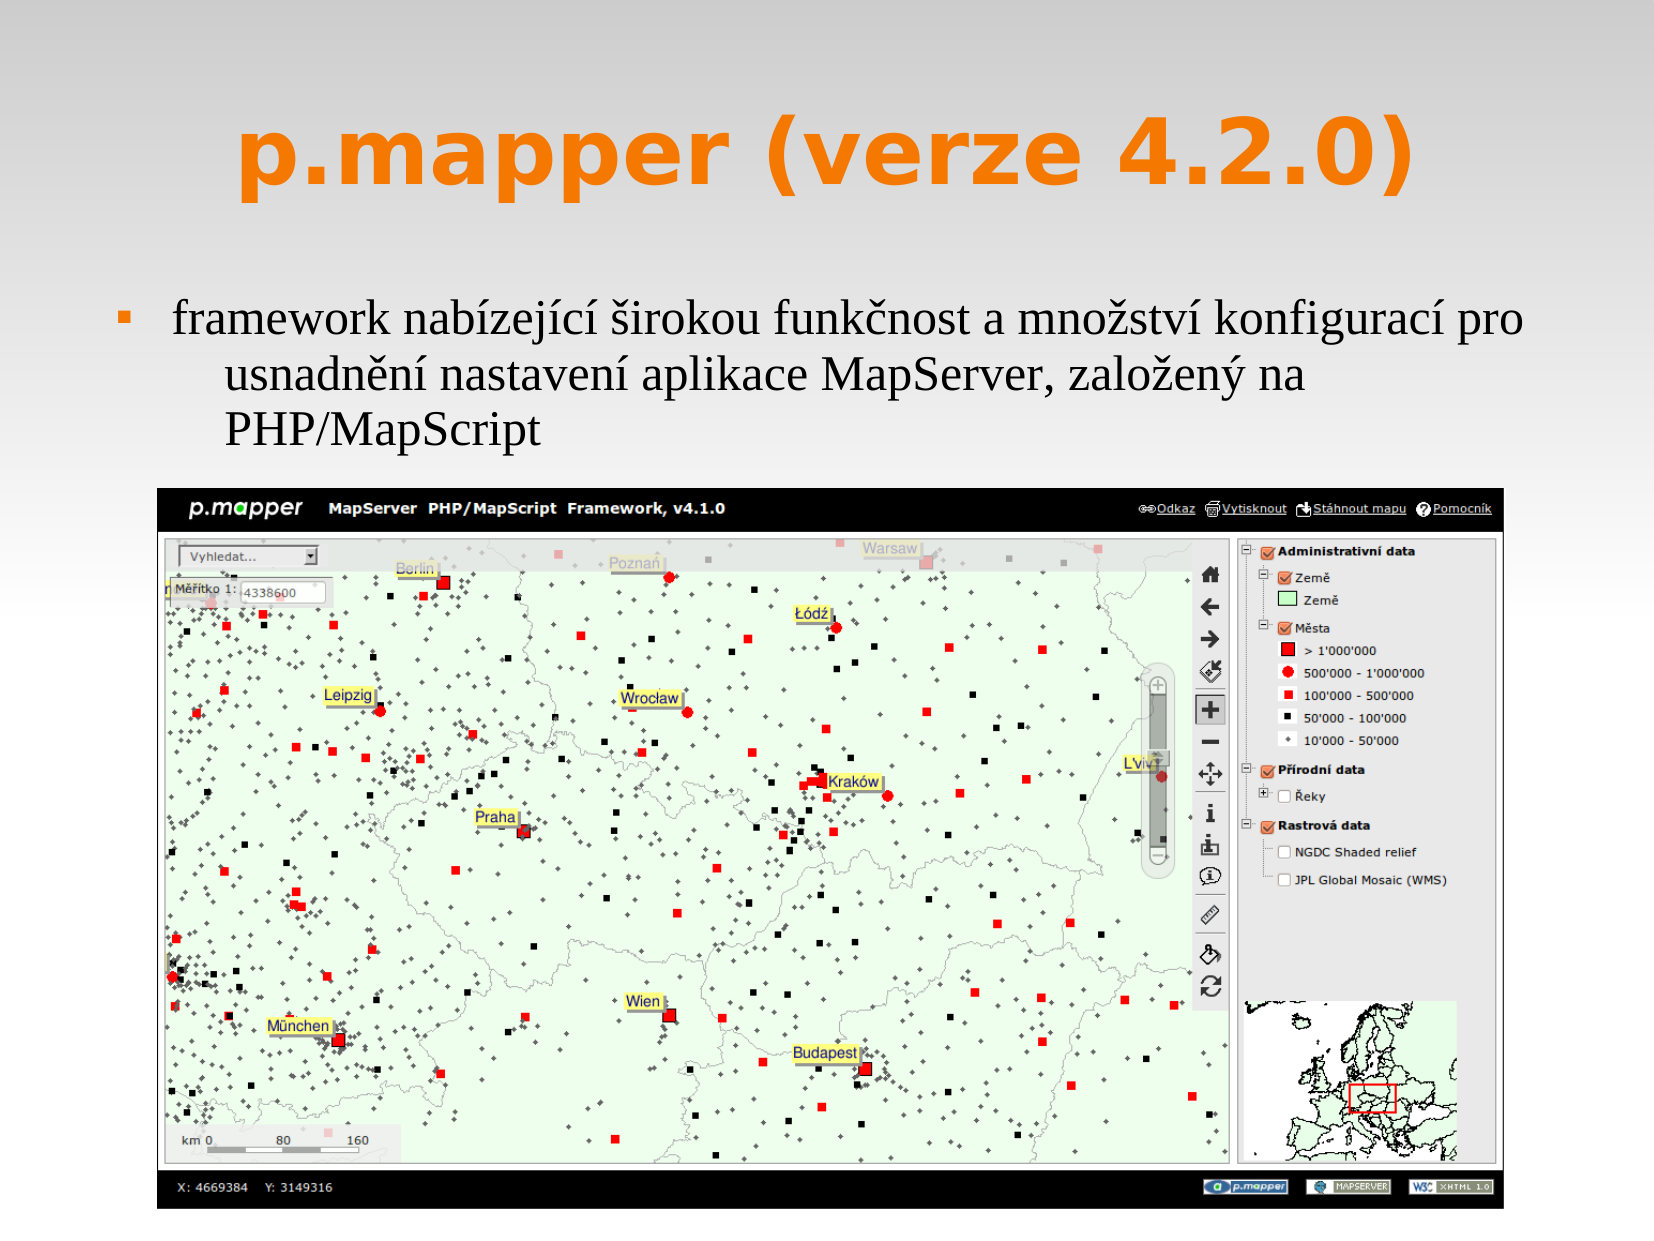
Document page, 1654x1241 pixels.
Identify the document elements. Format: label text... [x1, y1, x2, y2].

list framework nabízející širokou funkčnost a množství konfigurací pro usnadnění nastavení aplikace MapServer, založený na PHP/MapScript [82, 290, 1571, 1109]
picture [157, 488, 1506, 1211]
title p.mapper (verze 4.2.0) [82, 49, 1571, 257]
